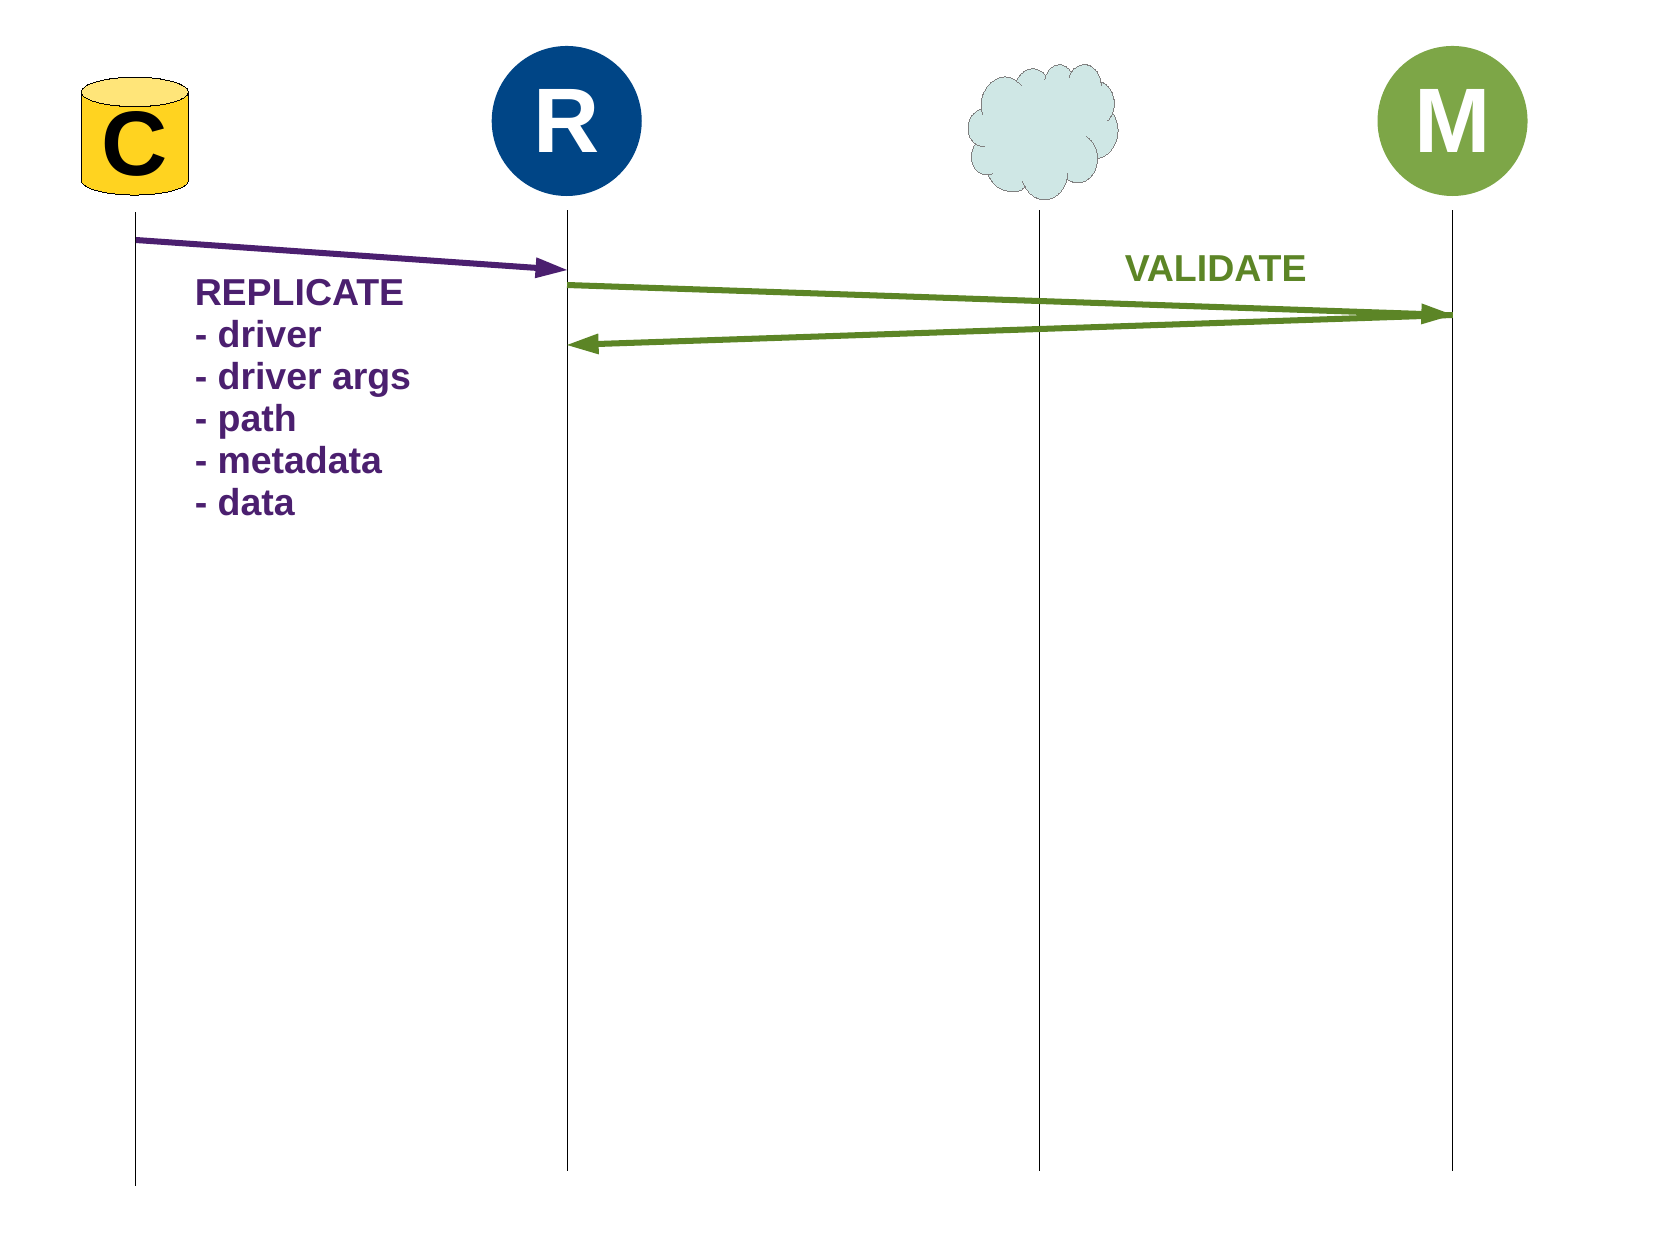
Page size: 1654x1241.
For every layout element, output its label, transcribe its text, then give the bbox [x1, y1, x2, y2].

text_box R [491, 45, 642, 197]
text_box VALIDATE [1110, 240, 1396, 297]
text_box M [1377, 45, 1528, 197]
text_box [968, 64, 1119, 200]
text_box C [81, 93, 189, 196]
text_box REPLICATE - driver - driver args - path - metadata - data [180, 264, 451, 531]
